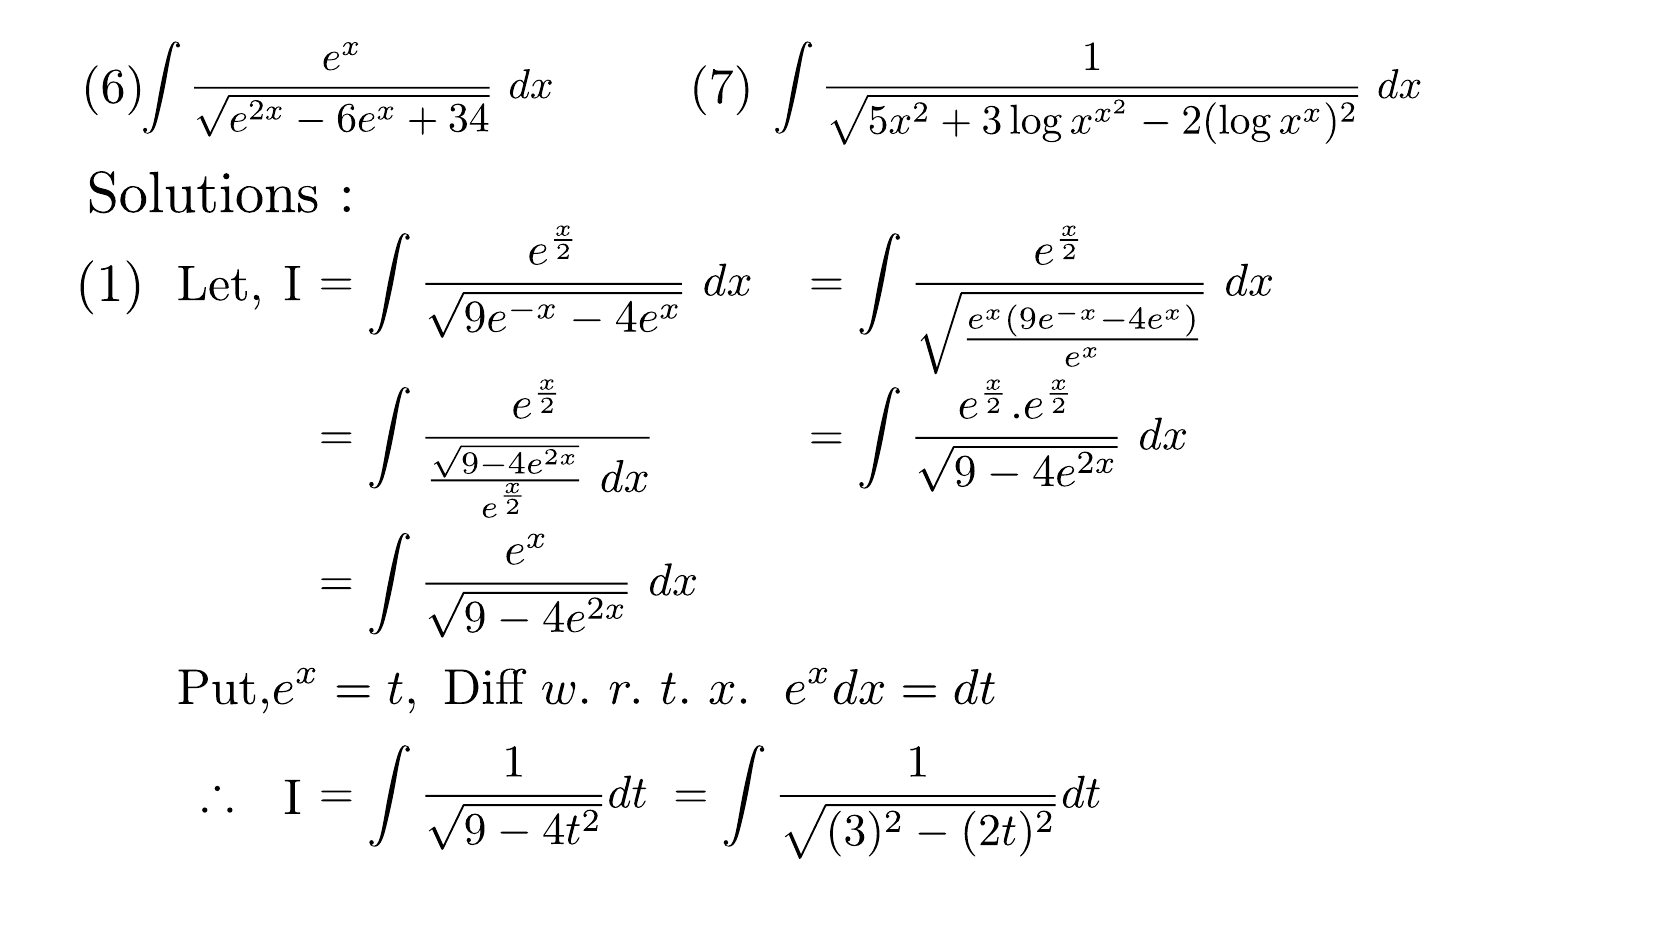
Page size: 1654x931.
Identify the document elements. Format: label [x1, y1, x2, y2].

text_box [89, 171, 350, 214]
text_box [284, 779, 301, 814]
text_box [810, 379, 1187, 492]
text_box [178, 667, 996, 714]
text_box [691, 65, 749, 116]
text_box [320, 379, 650, 518]
text_box [83, 65, 141, 116]
text_box [320, 532, 697, 638]
text_box [178, 266, 260, 310]
text_box [810, 225, 1273, 375]
text_box [675, 745, 1100, 860]
text_box [202, 785, 233, 813]
text_box [142, 41, 552, 137]
text_box [320, 745, 647, 850]
text_box [284, 266, 301, 301]
text_box [774, 41, 1421, 145]
text_box [78, 260, 140, 315]
title [47, 36, 1607, 898]
text_box [320, 225, 751, 338]
